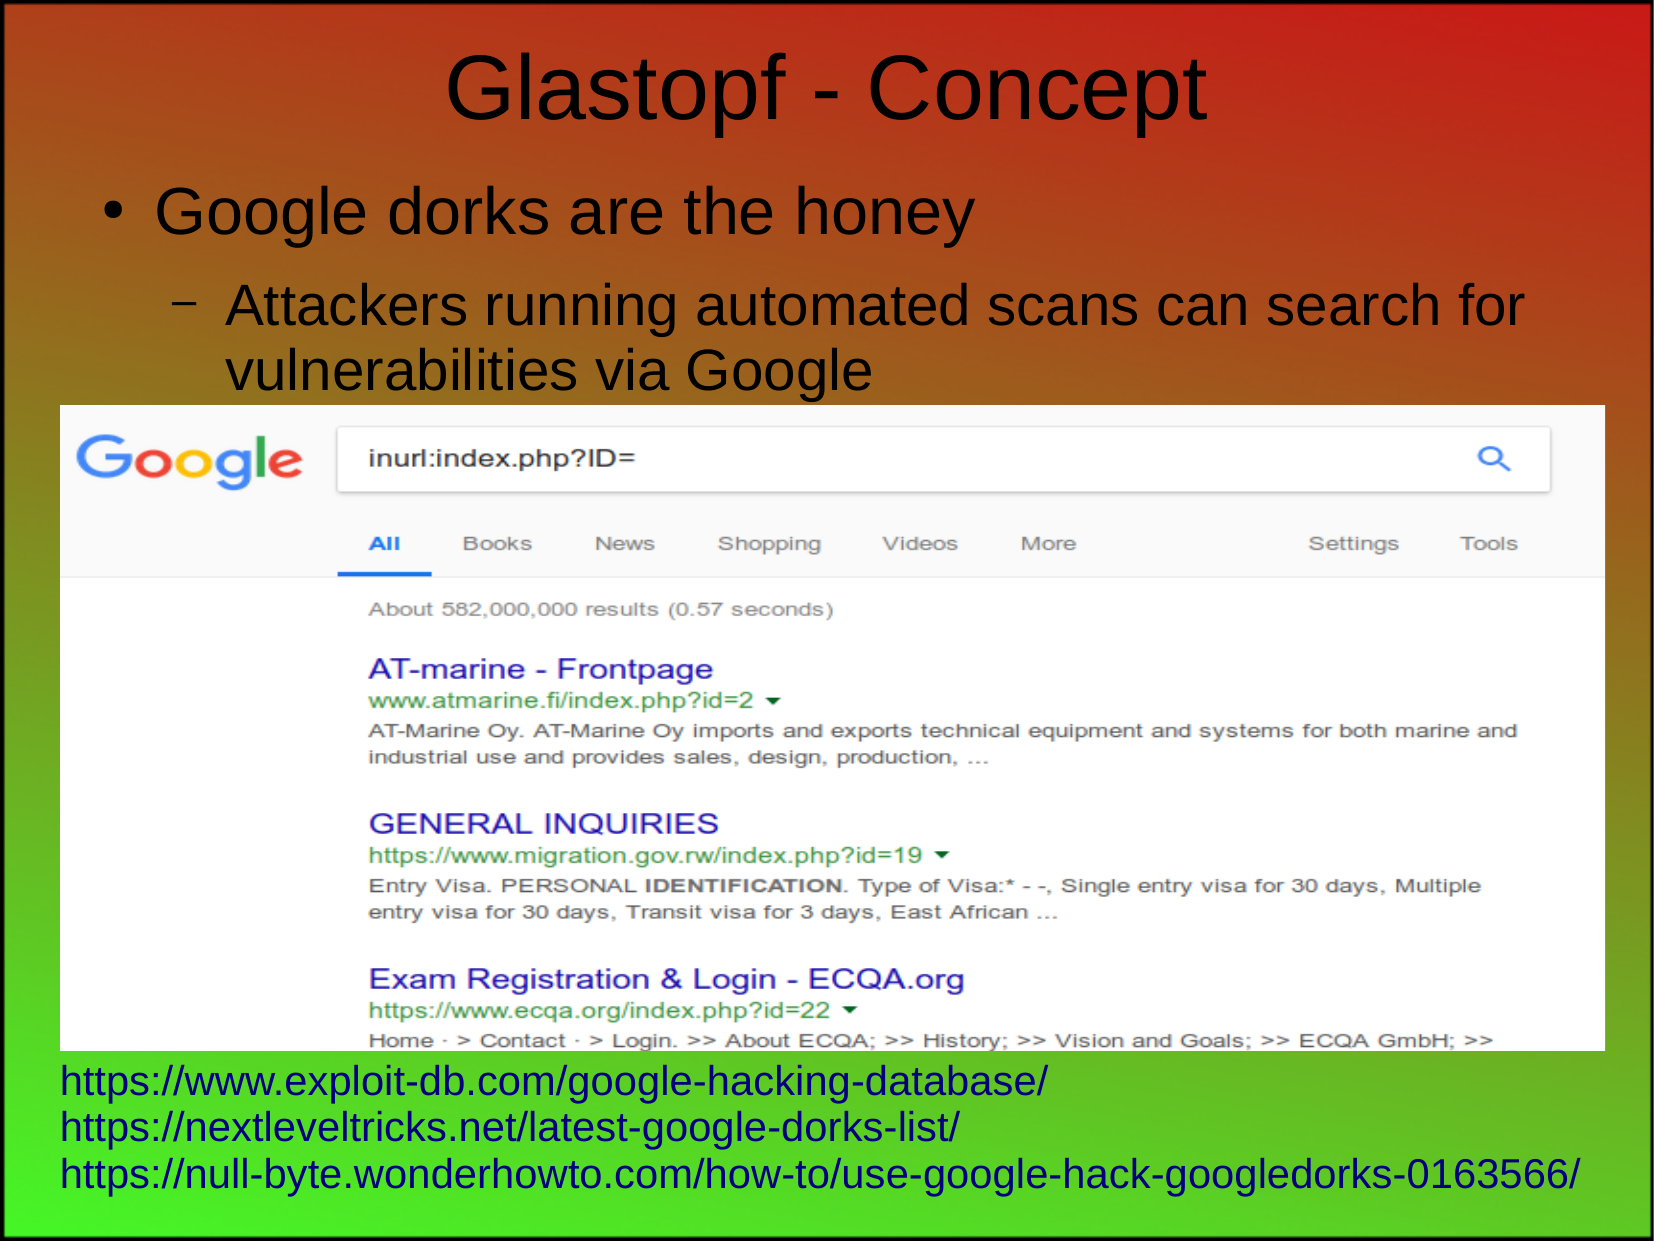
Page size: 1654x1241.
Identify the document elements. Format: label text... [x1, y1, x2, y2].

picture [0, 0, 1654, 1241]
list Google dorks are the honey Attackers running automated scans can search for vulnerabilities via Google [83, 174, 1572, 405]
text_box https://www.exploit-db.com/google-hacking-database/ https://nextleveltricks.net/latest-google-dorks-list/ https://null-byte.wonderhowto.com/how-to/use-google-hack-googledorks-0163566/ [45, 1050, 1621, 1205]
title Glastopf - Concept [82, 0, 1571, 192]
